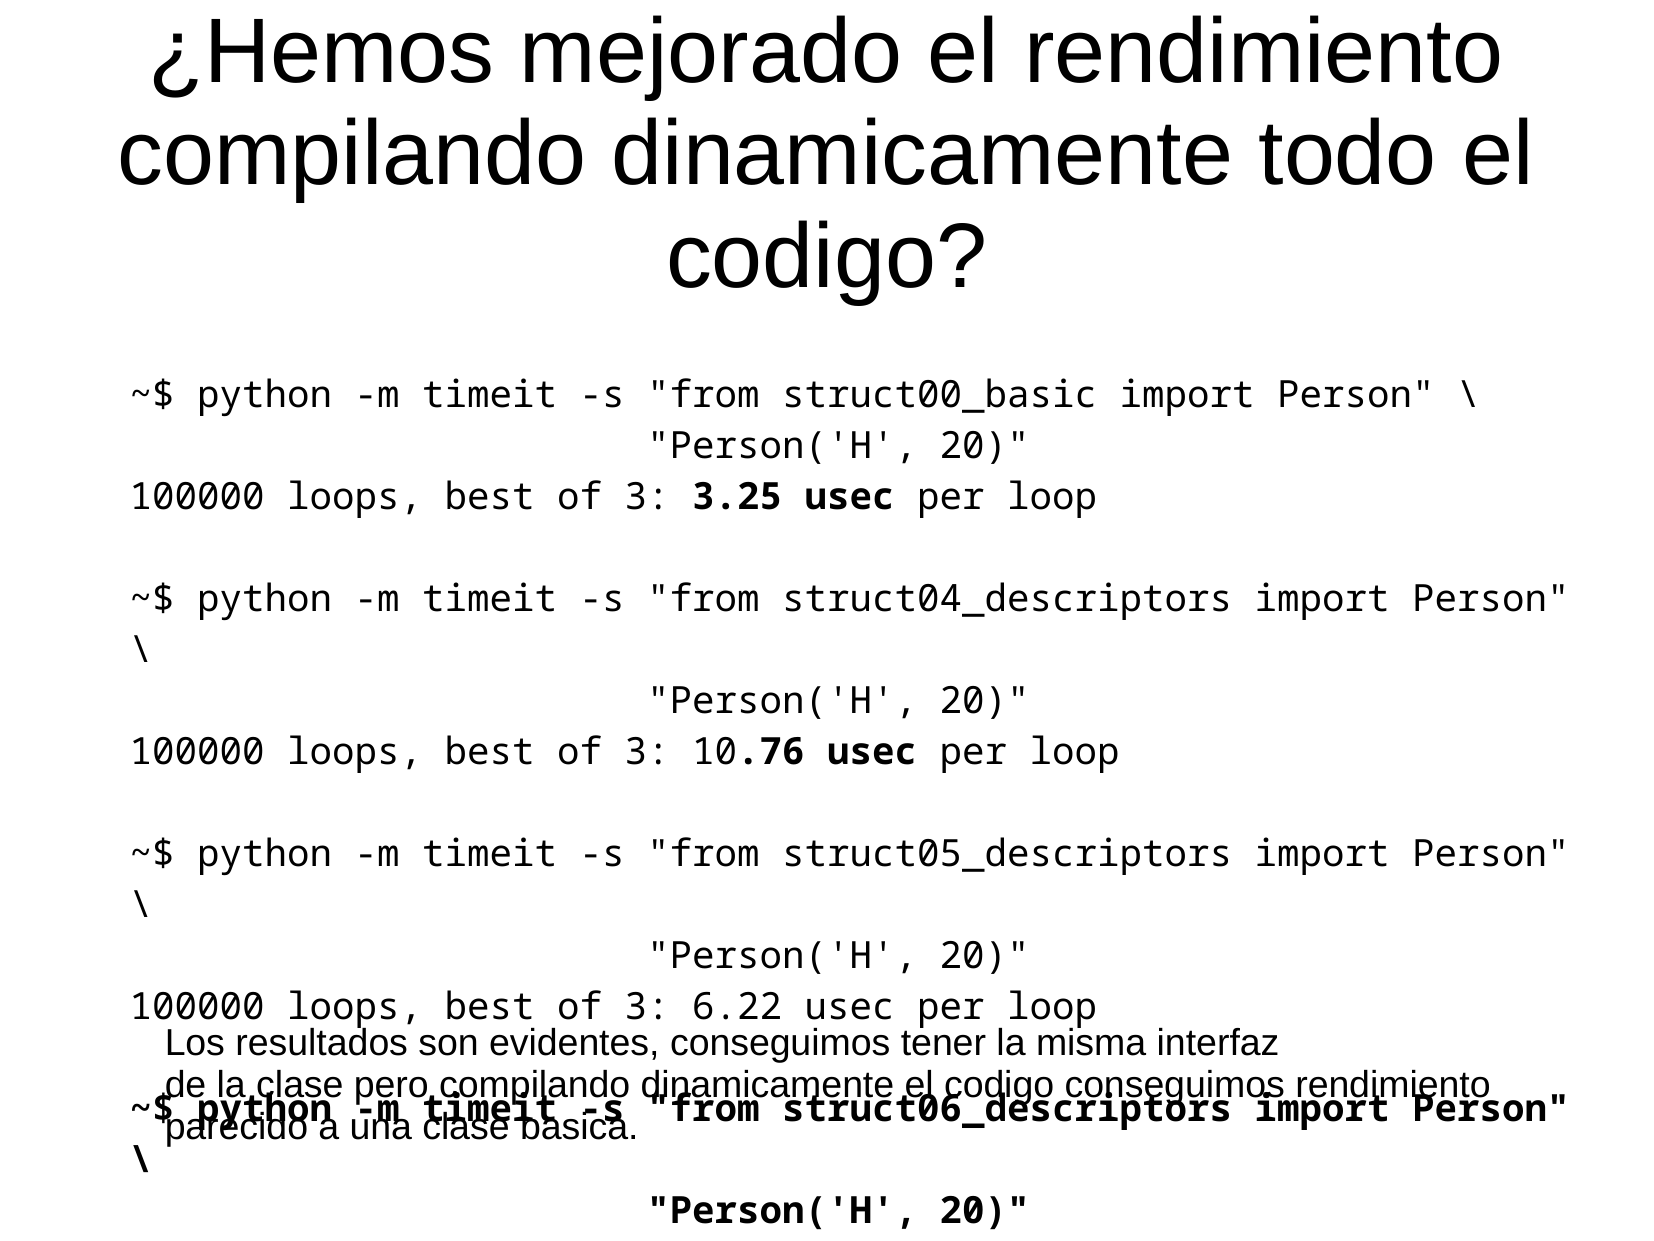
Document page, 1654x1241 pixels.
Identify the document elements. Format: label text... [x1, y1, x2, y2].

text_box ~$ python -m timeit -s "from struct00_basic import Person" \ "Person('H', 20)" 100000 loops, best of 3: 3.25 usec per loop ~$ python -m timeit -s "from struct04_descriptors import Person" \ "Person('H', 20)" 100000 loops, best of 3: 10.76 usec per loop ~$ python -m timeit -s "from struct05_descriptors import Person" \ "Person('H', 20)" 100000 loops, best of 3: 6.22 usec per loop ~$ python -m timeit -s "from struct06_descriptors import Person" \ "Person('H', 20)" 100000 loops, best of 3: 3.48 usec per loop [114, 360, 1606, 1013]
text_box Los resultados son evidentes, conseguimos tener la misma interfaz de la clase pero compilando dinamicamente el codigo conseguimos rendimiento parecido a una clase basica. [150, 1014, 1506, 1156]
title ¿Hemos mejorado el rendimiento compilando dinamicamente todo el codigo? [82, 0, 1571, 307]
